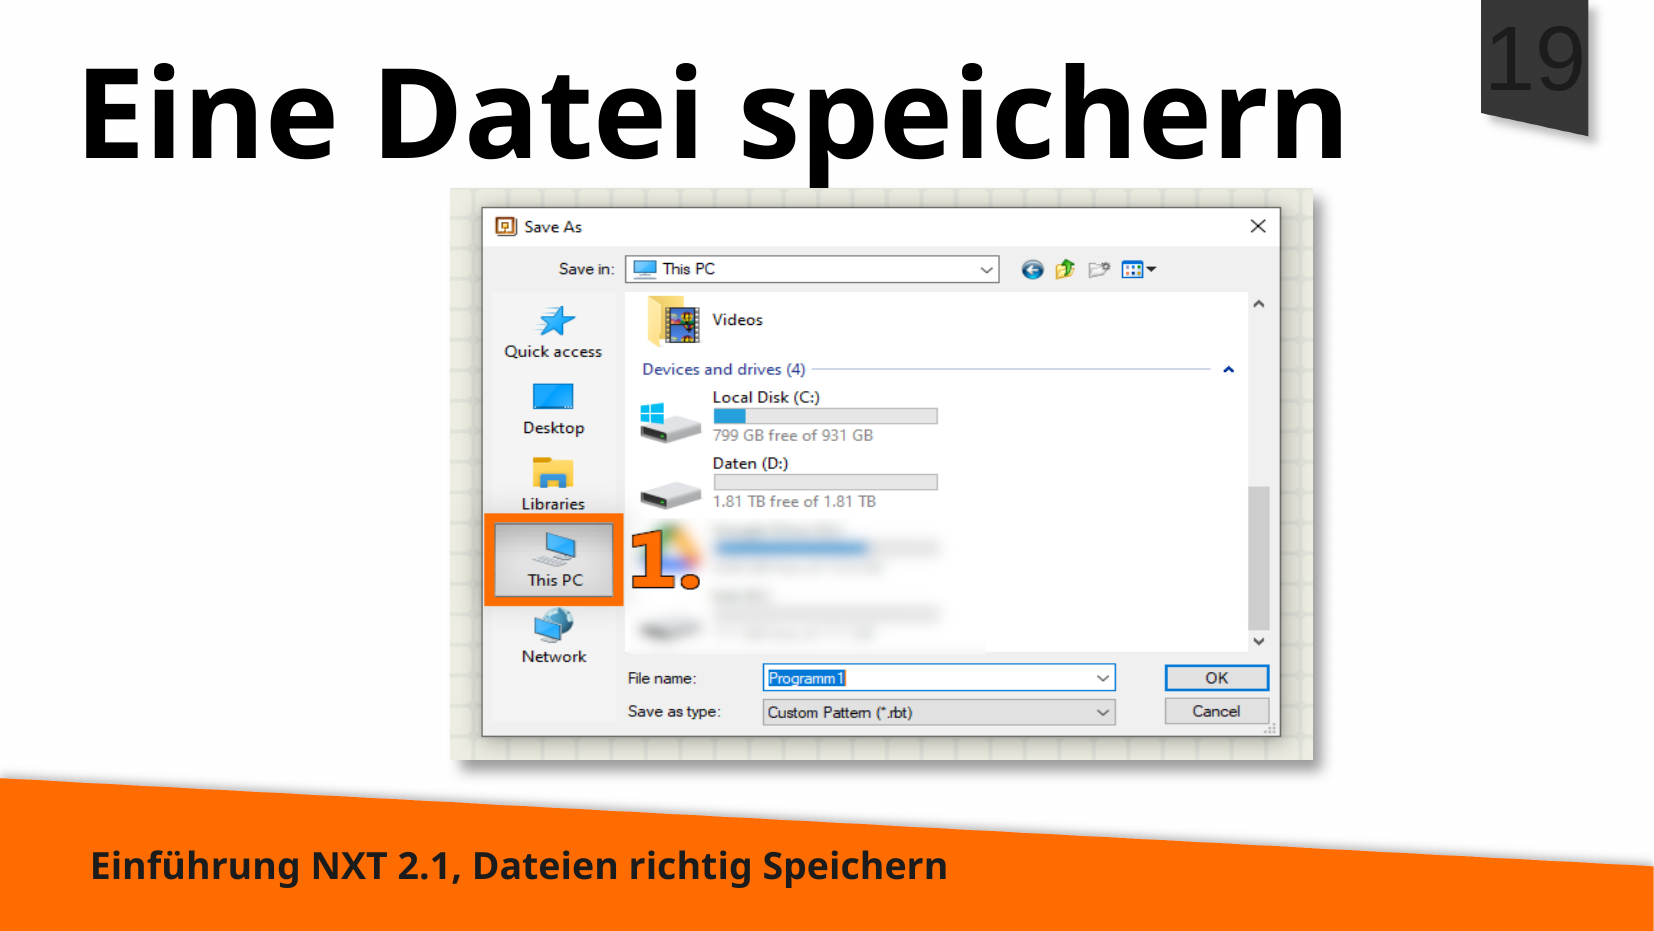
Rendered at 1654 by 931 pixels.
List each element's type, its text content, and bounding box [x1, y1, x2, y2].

text_box 19 [1462, 0, 1609, 151]
text_box Einführung NXT 2.1, Dateien richtig Speichern [75, 832, 1201, 901]
picture [0, 0, 1654, 931]
title Eine Datei speichern [75, 30, 1564, 190]
